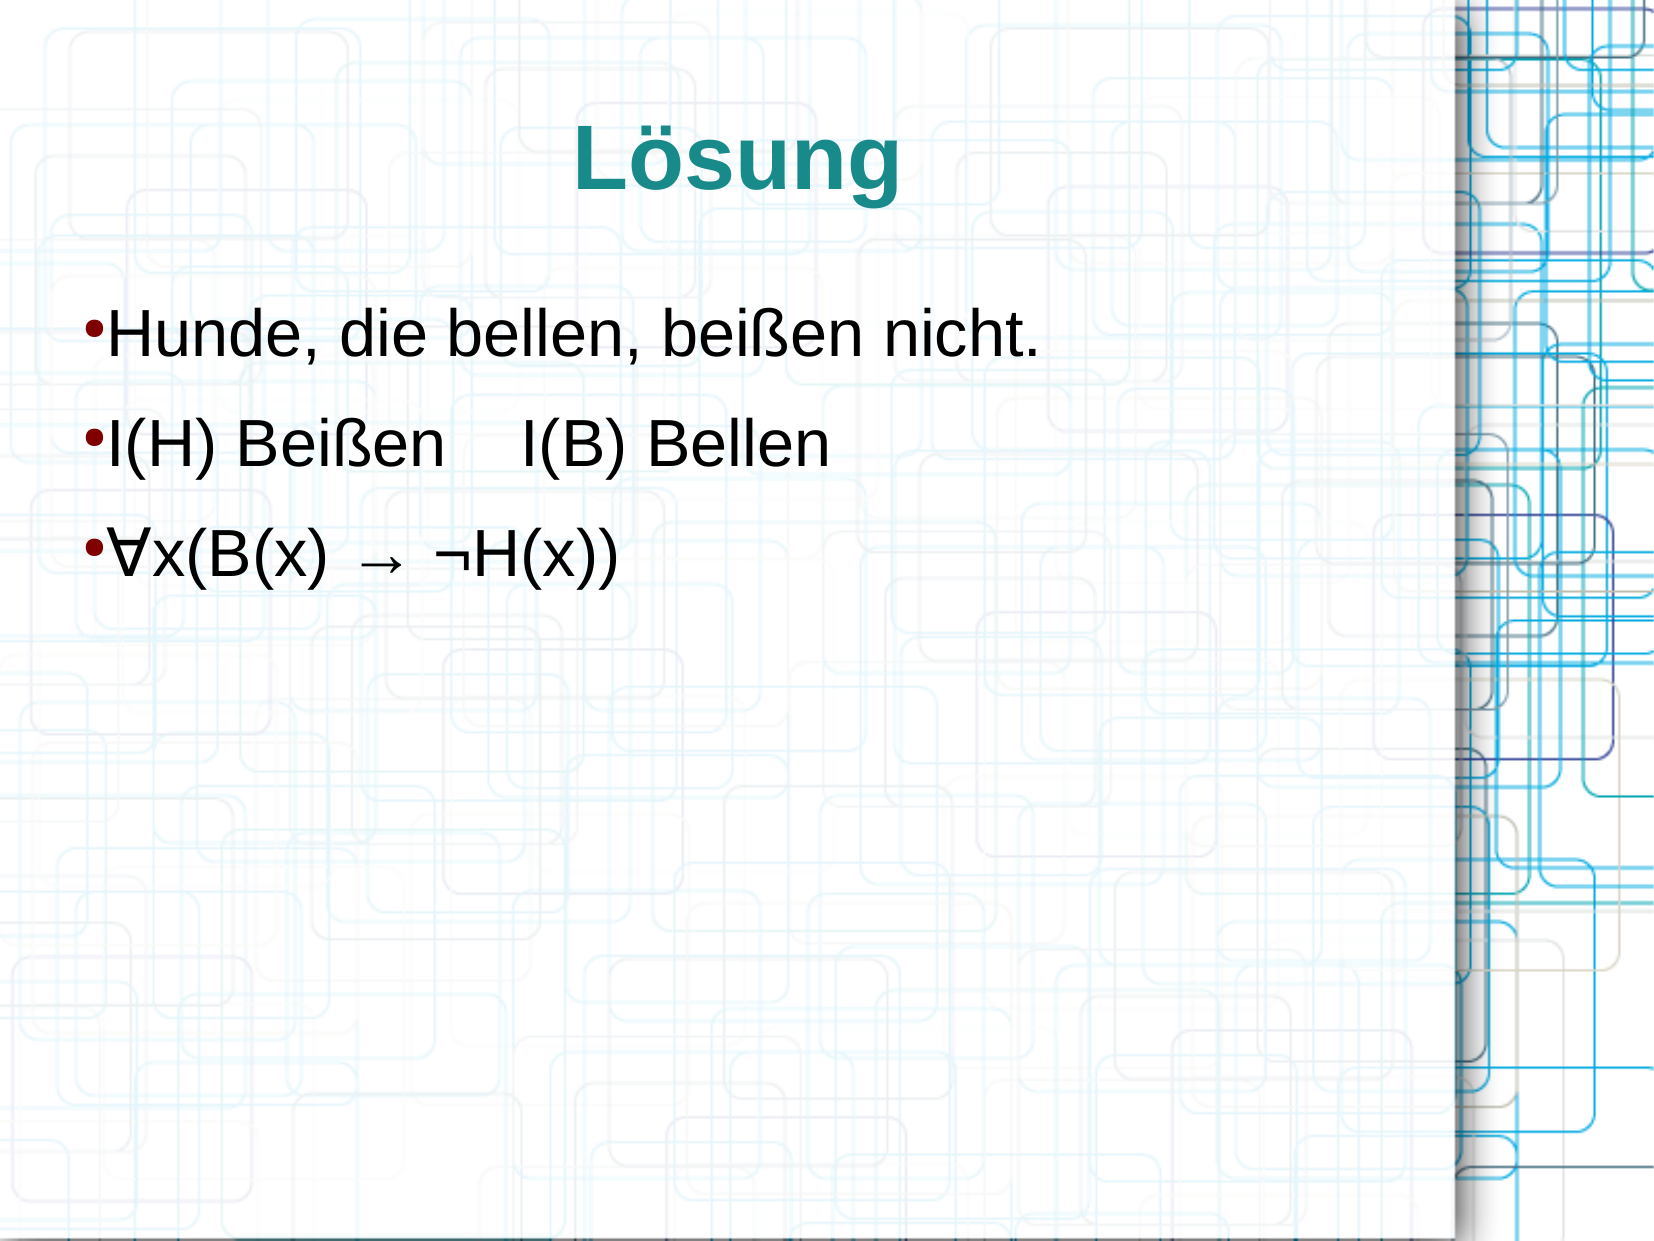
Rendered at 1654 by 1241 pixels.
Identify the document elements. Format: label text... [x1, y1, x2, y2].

list Hunde, die bellen, beißen nicht. I(H) Beißen I(B) Bellen ∀x(B(x) → ¬H(x)) [82, 290, 1418, 1109]
title Lösung [59, 49, 1418, 257]
